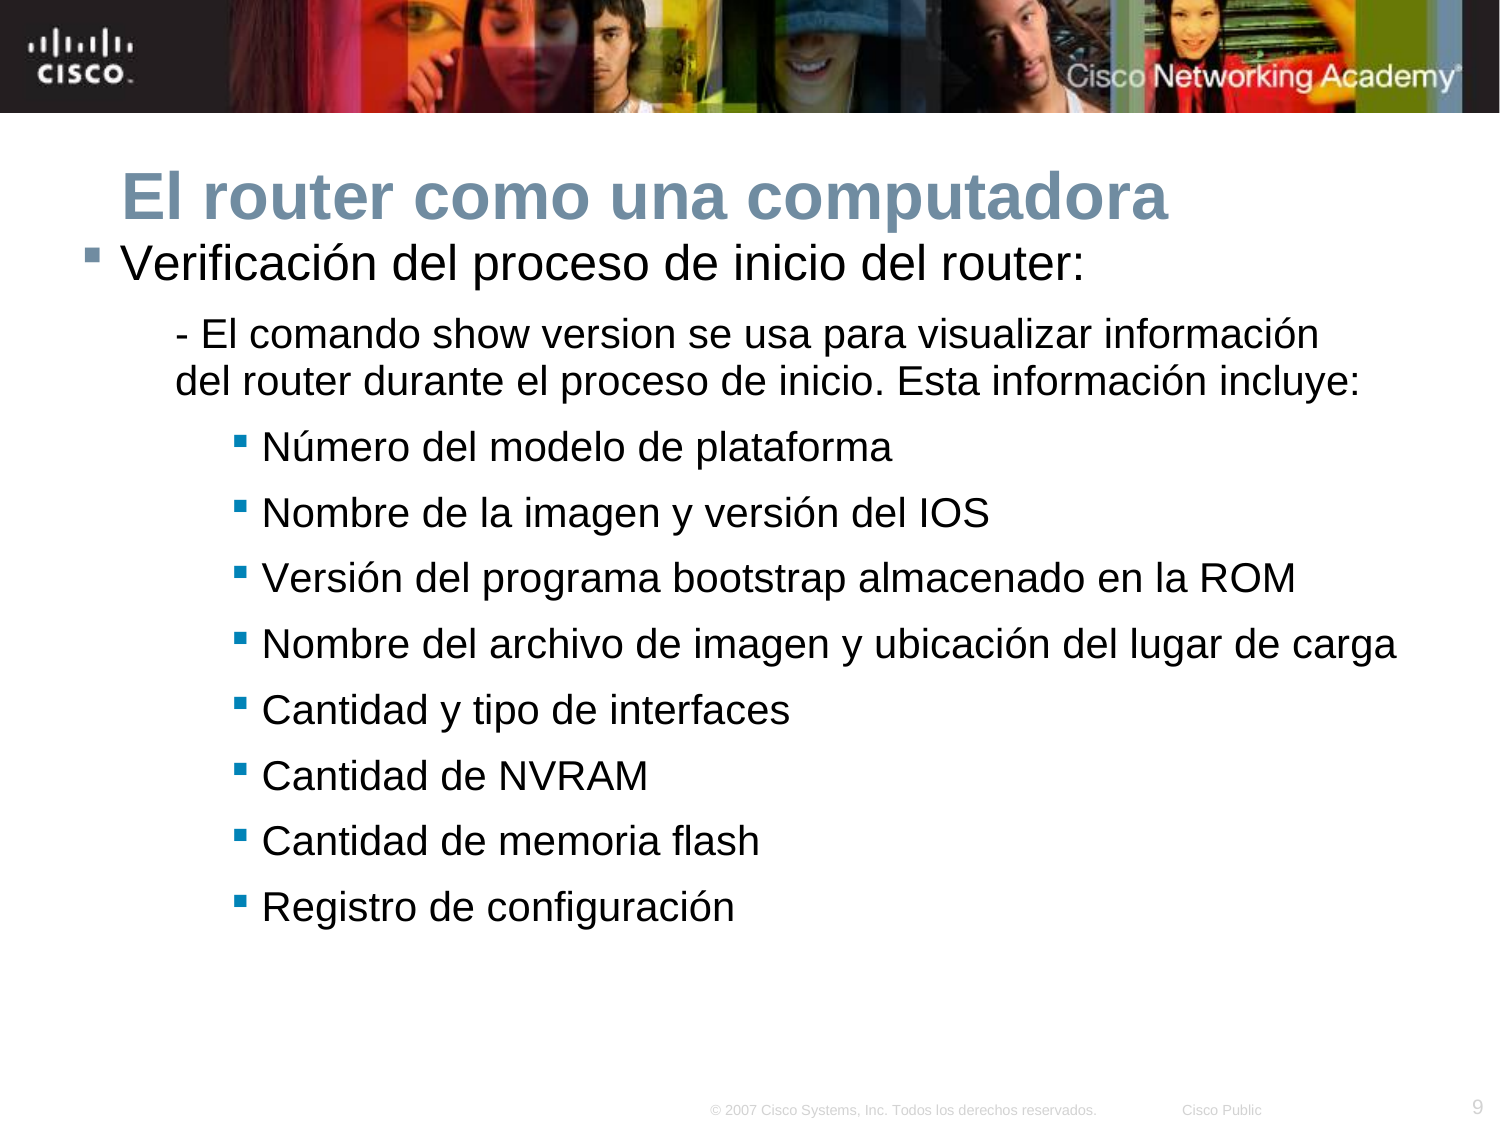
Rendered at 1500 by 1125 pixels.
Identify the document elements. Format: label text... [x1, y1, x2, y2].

picture [0, 0, 1500, 113]
list Verificación del proceso de inicio del router: - El comando show version se usa para visualizar información del router durante el proceso de inicio. Esta información incluye: Número del modelo de plataforma Nombre de la imagen y versión del IOS Versión del programa bootstrap almacenado en la ROM Nombre del archivo de imagen y ubicación del lugar de carga Cantidad y tipo de interfaces Cantidad de NVRAM Cantidad de memoria flash Registro de configuración [67, 228, 1416, 1063]
title El router como una computadora [107, 102, 1444, 241]
